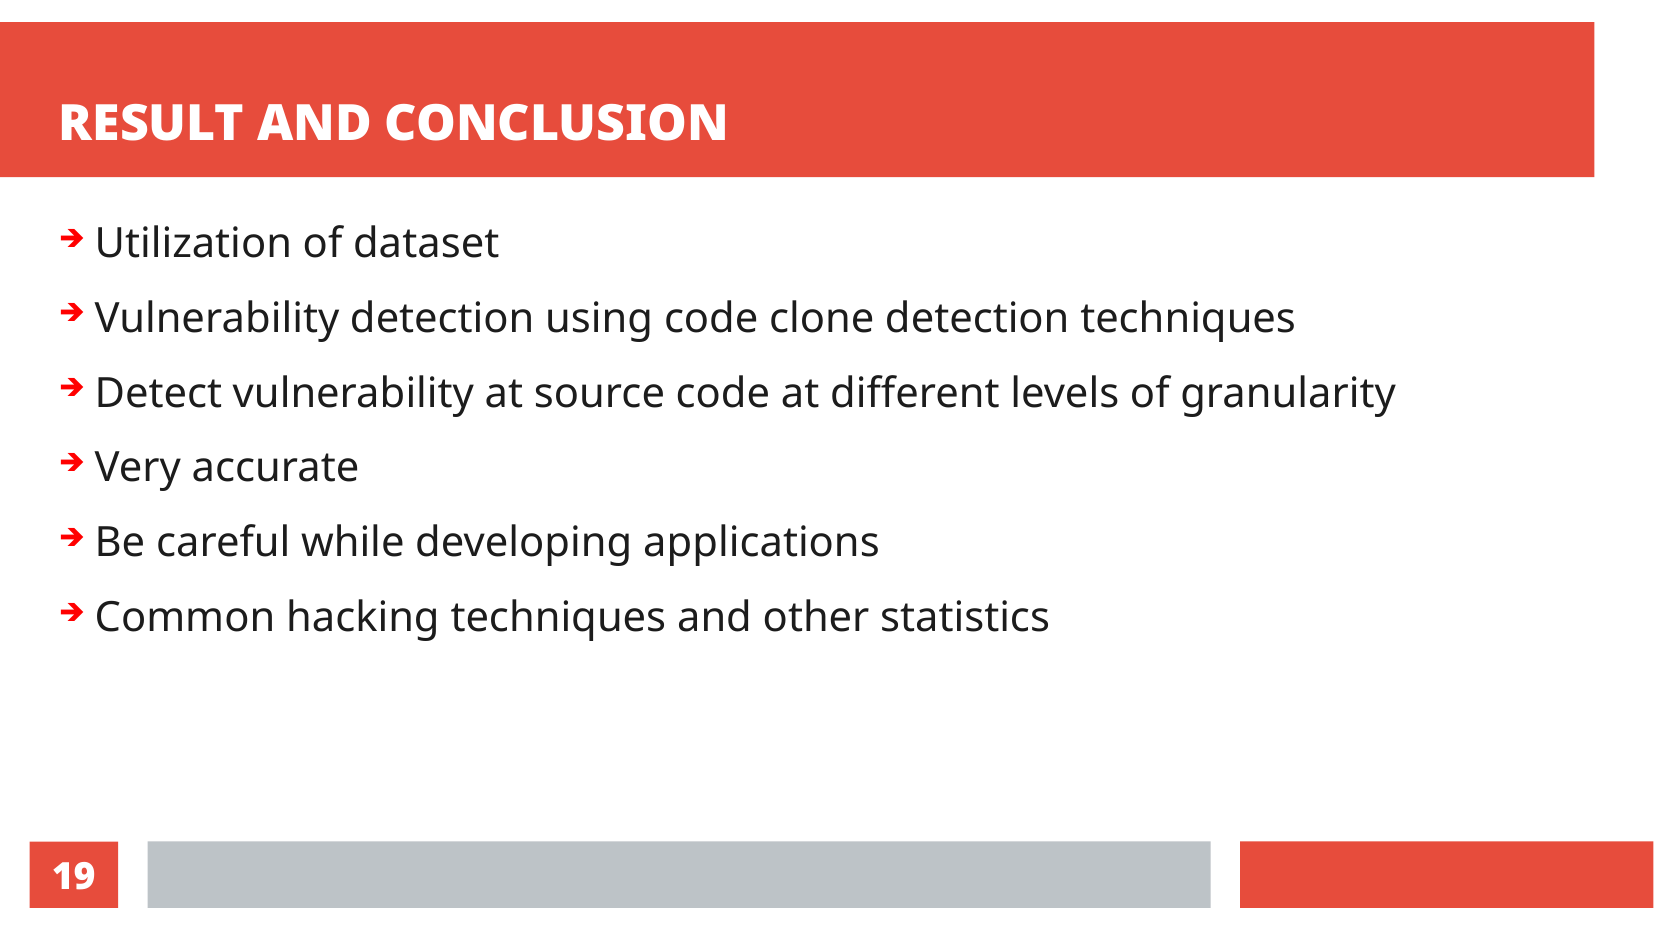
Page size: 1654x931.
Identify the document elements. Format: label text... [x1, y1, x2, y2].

title RESULT AND CONCLUSION [59, 44, 1595, 156]
list Utilization of dataset Vulnerability detection using code clone detection techniques Detect vulnerability at source code at different levels of granularity Very accurate Be careful while developing applications Common hacking techniques and other statistics [59, 212, 1565, 820]
